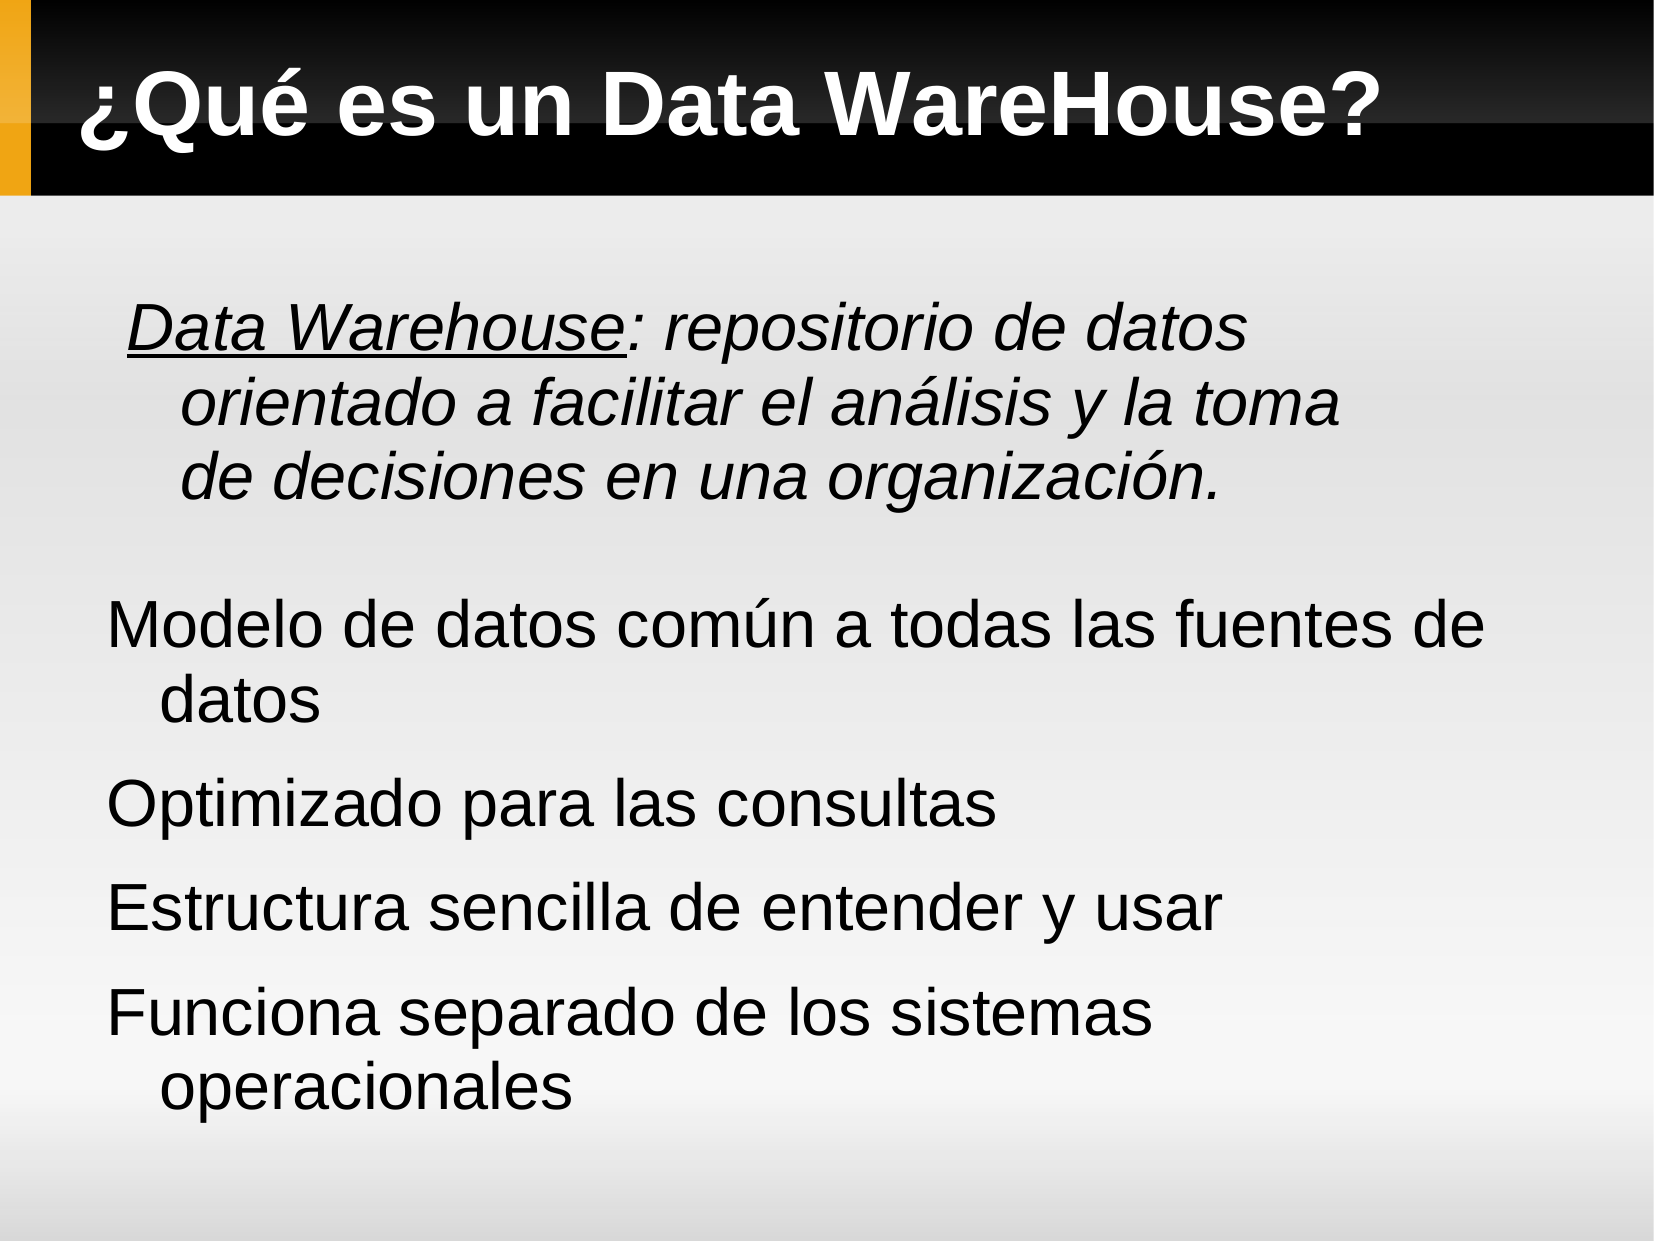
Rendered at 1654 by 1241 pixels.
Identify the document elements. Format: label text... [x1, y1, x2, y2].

title ¿Qué es un Data WareHouse? [76, 0, 1565, 208]
picture [0, 0, 1654, 1241]
text_box Data Warehouse: repositorio de datos orientado a facilitar el análisis y la toma de decisiones en una organización. [94, 282, 1447, 522]
list Modelo de datos común a todas las fuentes de datos Optimizado para las consultas Estructura sencilla de entender y usar Funciona separado de los sistemas operacionales [88, 586, 1577, 1241]
